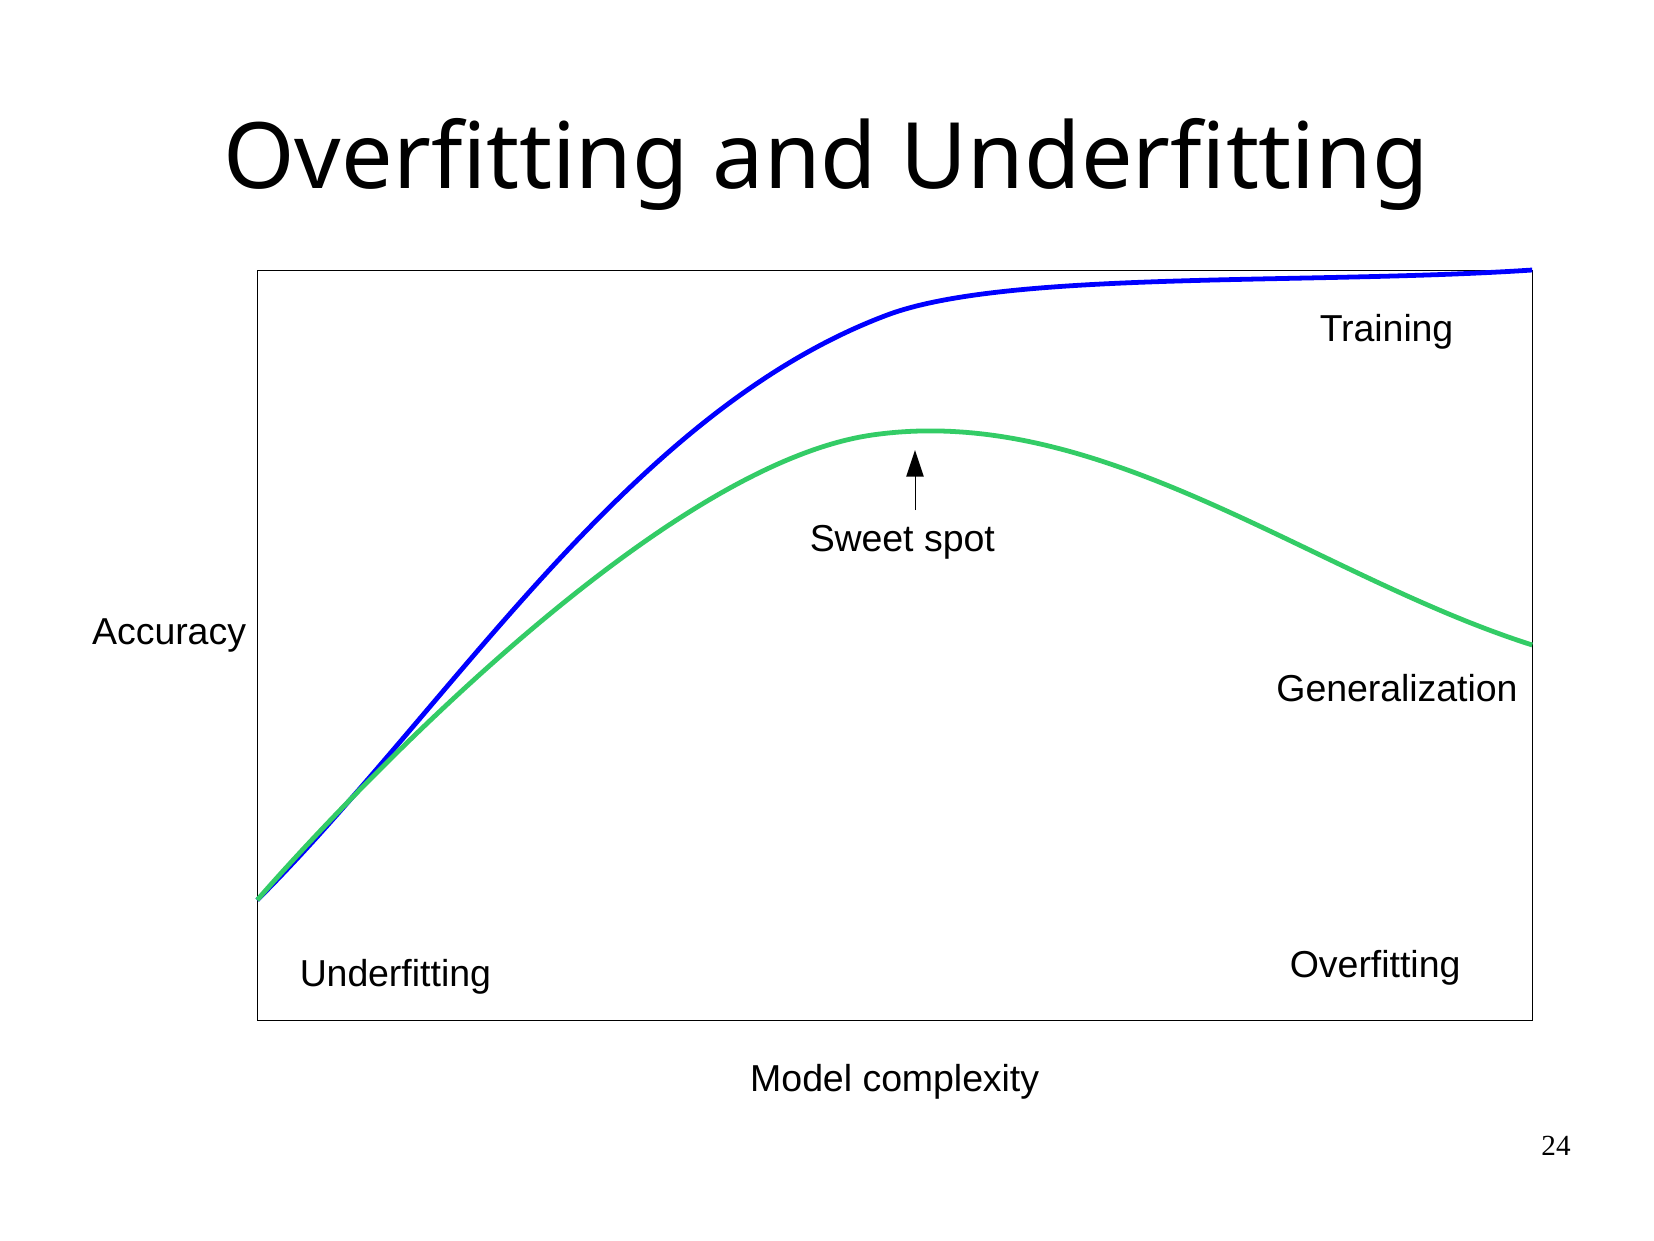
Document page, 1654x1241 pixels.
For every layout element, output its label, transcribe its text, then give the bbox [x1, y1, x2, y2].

text_box Underfitting [285, 945, 506, 1002]
text_box Model complexity [647, 1050, 1143, 1107]
text_box Overfitting [1275, 935, 1501, 1011]
text_box Accuracy [77, 603, 393, 661]
title Overfitting and Underfitting [82, 49, 1571, 257]
text_box Training [1305, 300, 1516, 357]
text_box Generalization [1261, 660, 1533, 717]
text_box Sweet spot [795, 510, 1066, 567]
